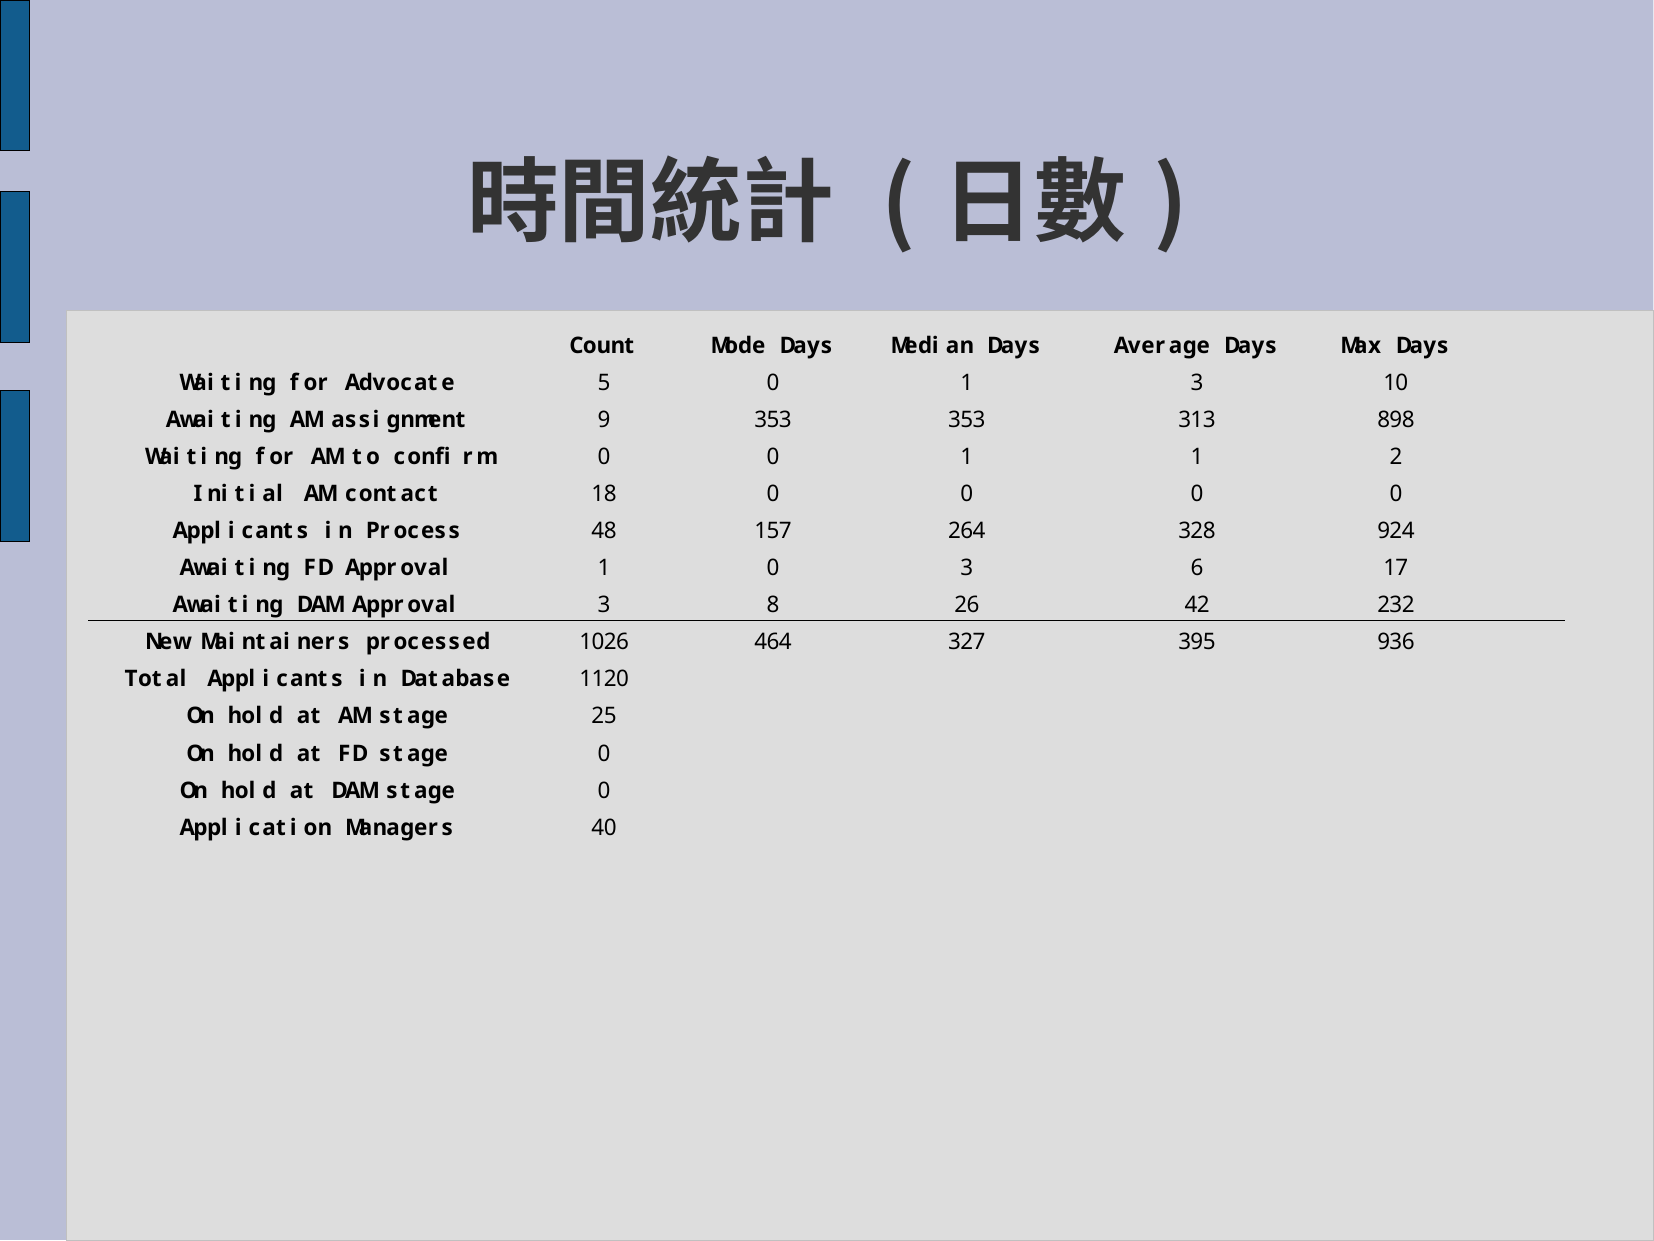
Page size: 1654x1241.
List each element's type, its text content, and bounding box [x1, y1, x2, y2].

chart [121, 621, 1482, 1166]
title 時間統計 (日數) [121, 91, 1534, 299]
chart [121, 322, 1482, 620]
